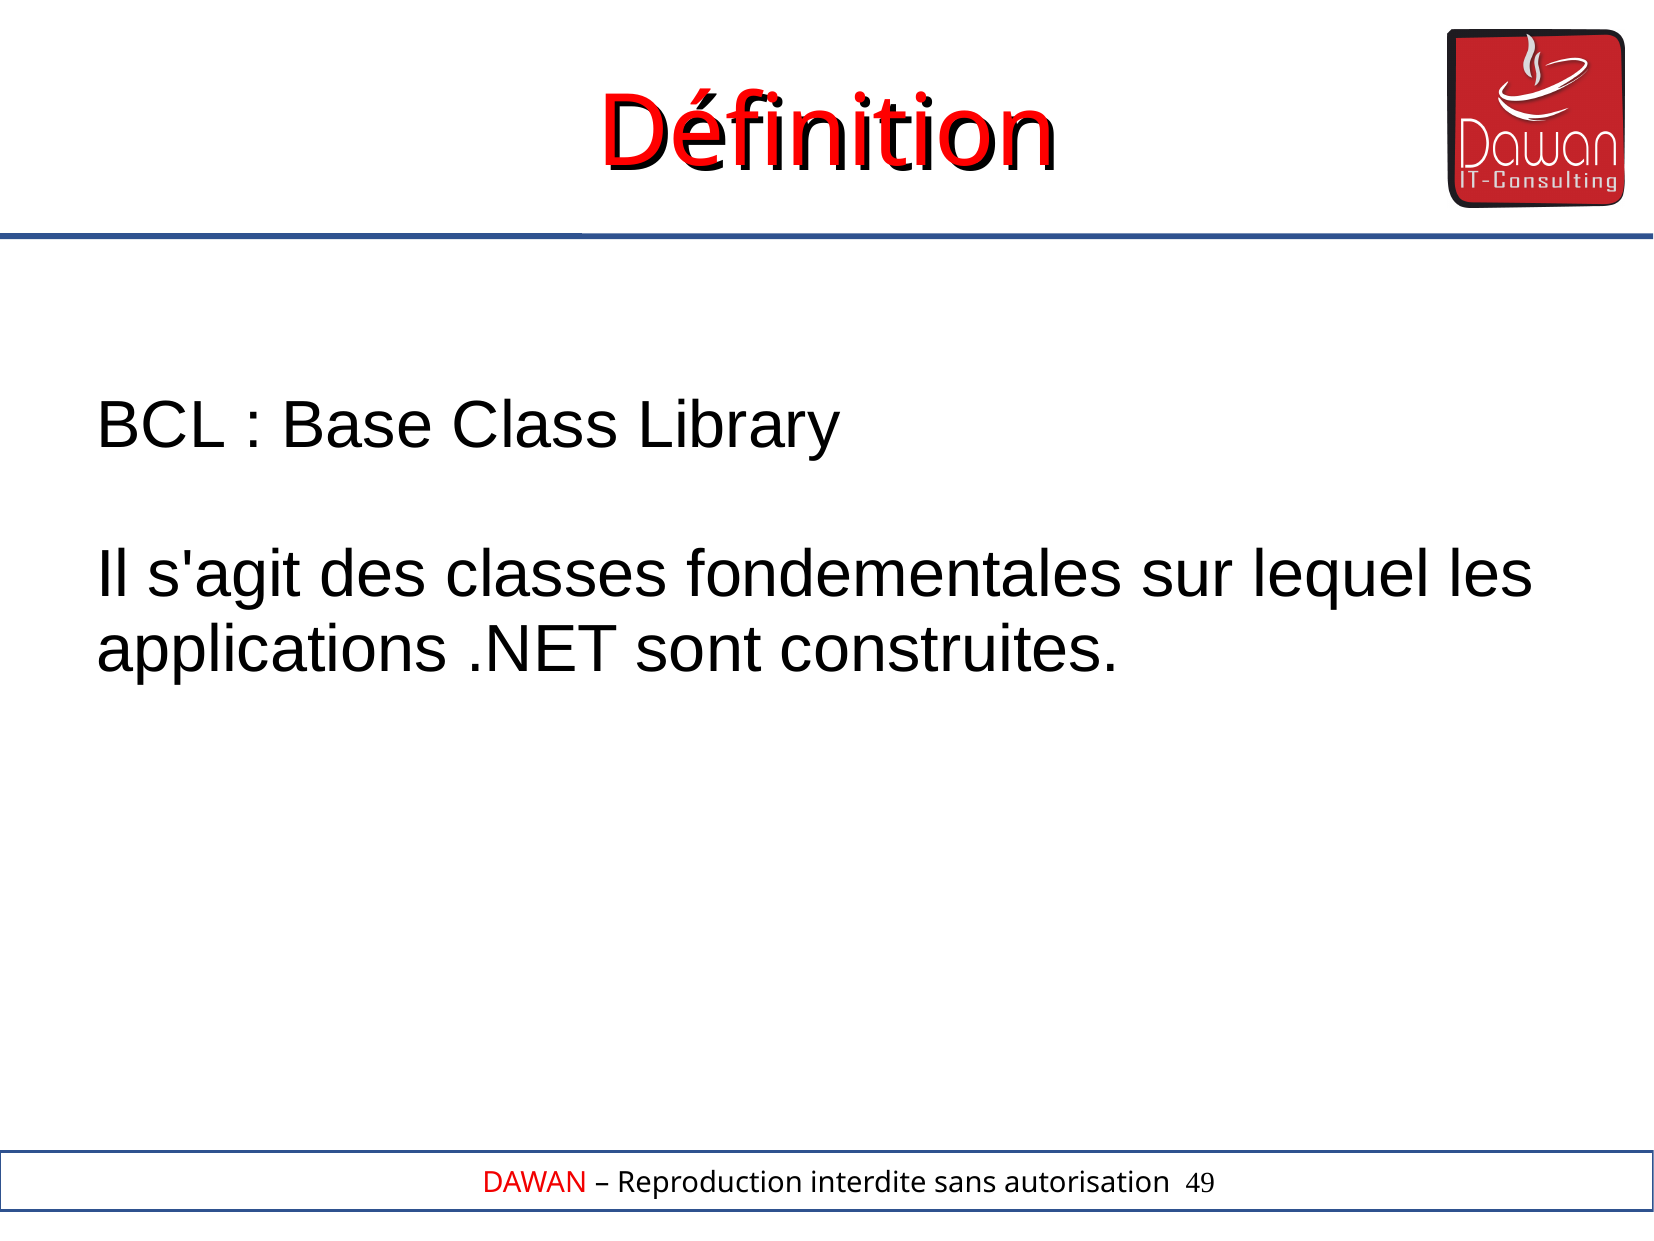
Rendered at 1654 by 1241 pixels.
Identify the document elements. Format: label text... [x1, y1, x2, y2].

text_box BCL : Base Class Library Il s'agit des classes fondementales sur lequel les applications .NET sont construites. [81, 379, 1565, 843]
text_box Définition [88, 50, 1565, 182]
text_box [1185, 1163, 1565, 1228]
